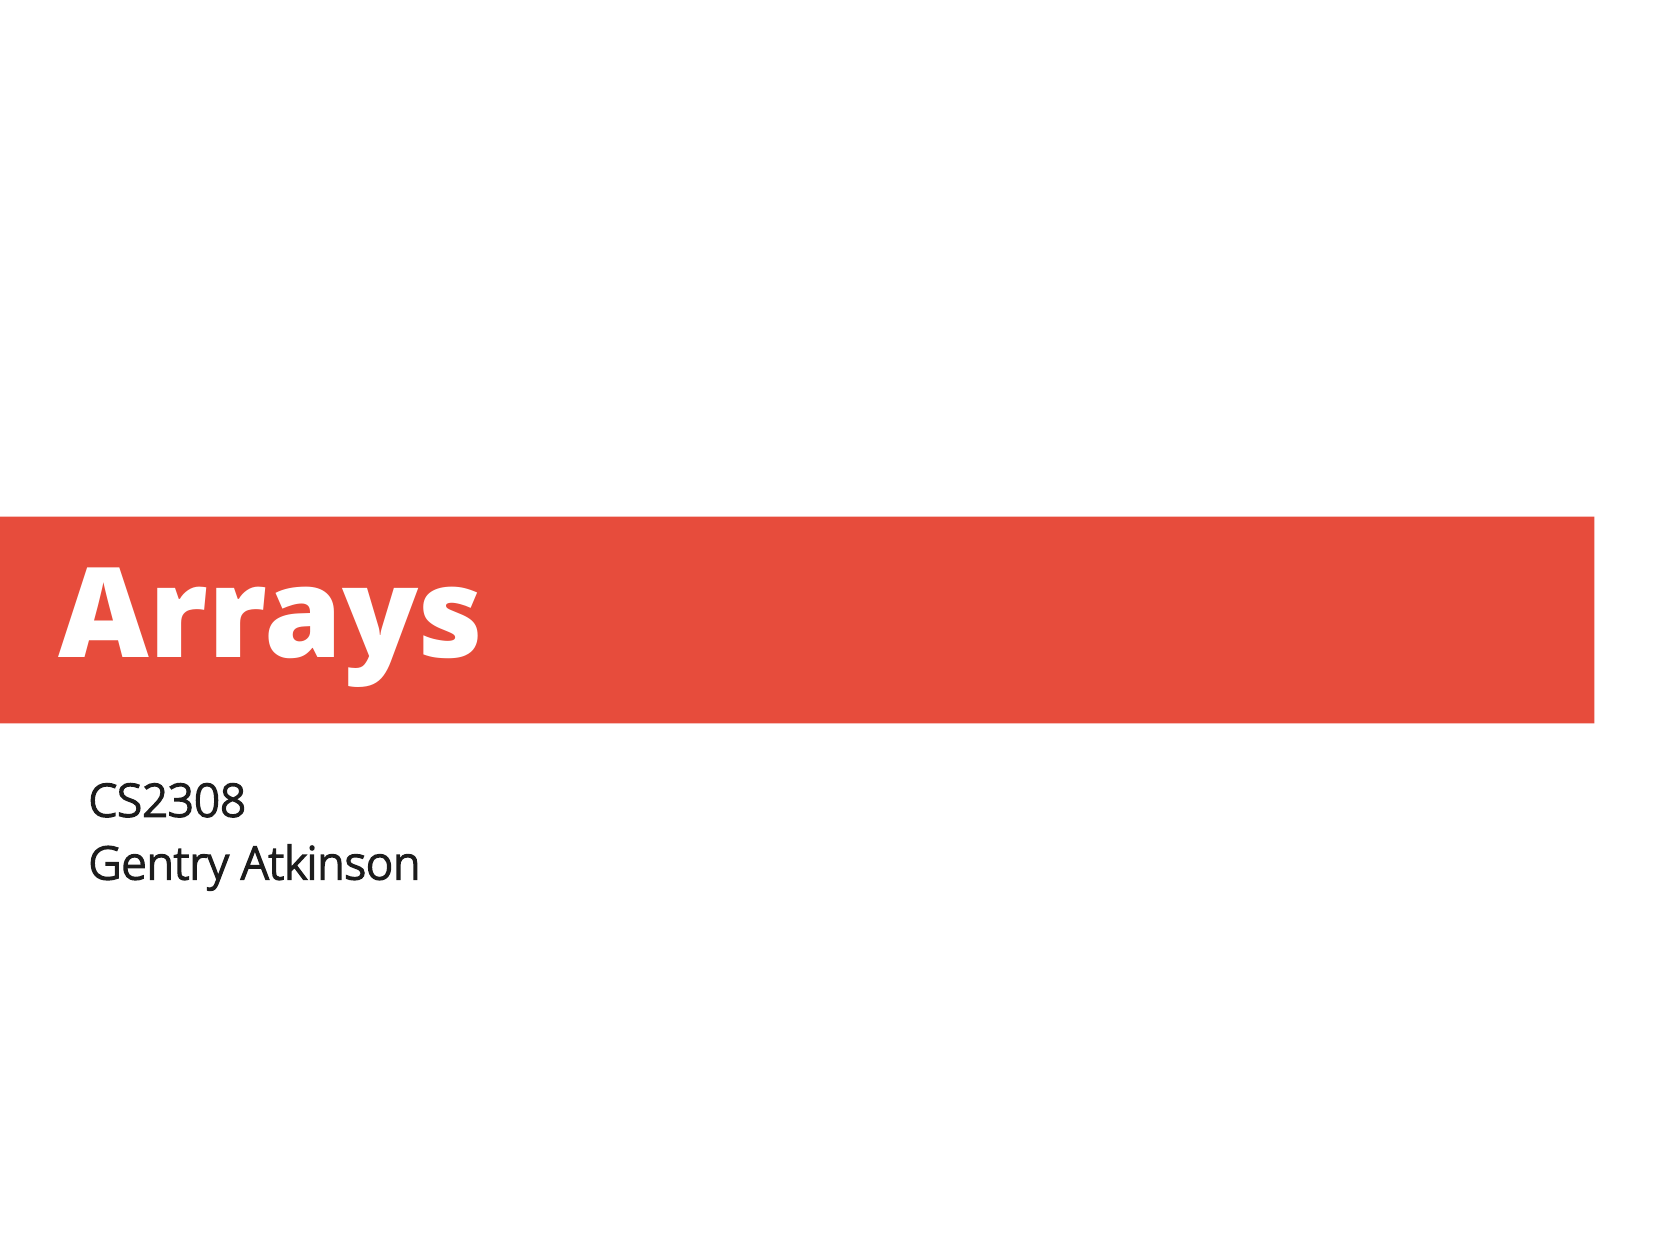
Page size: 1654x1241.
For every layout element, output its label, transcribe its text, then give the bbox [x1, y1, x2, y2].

subtitle CS2308 Gentry Atkinson [88, 767, 1595, 1182]
title Arrays [59, 546, 1595, 694]
